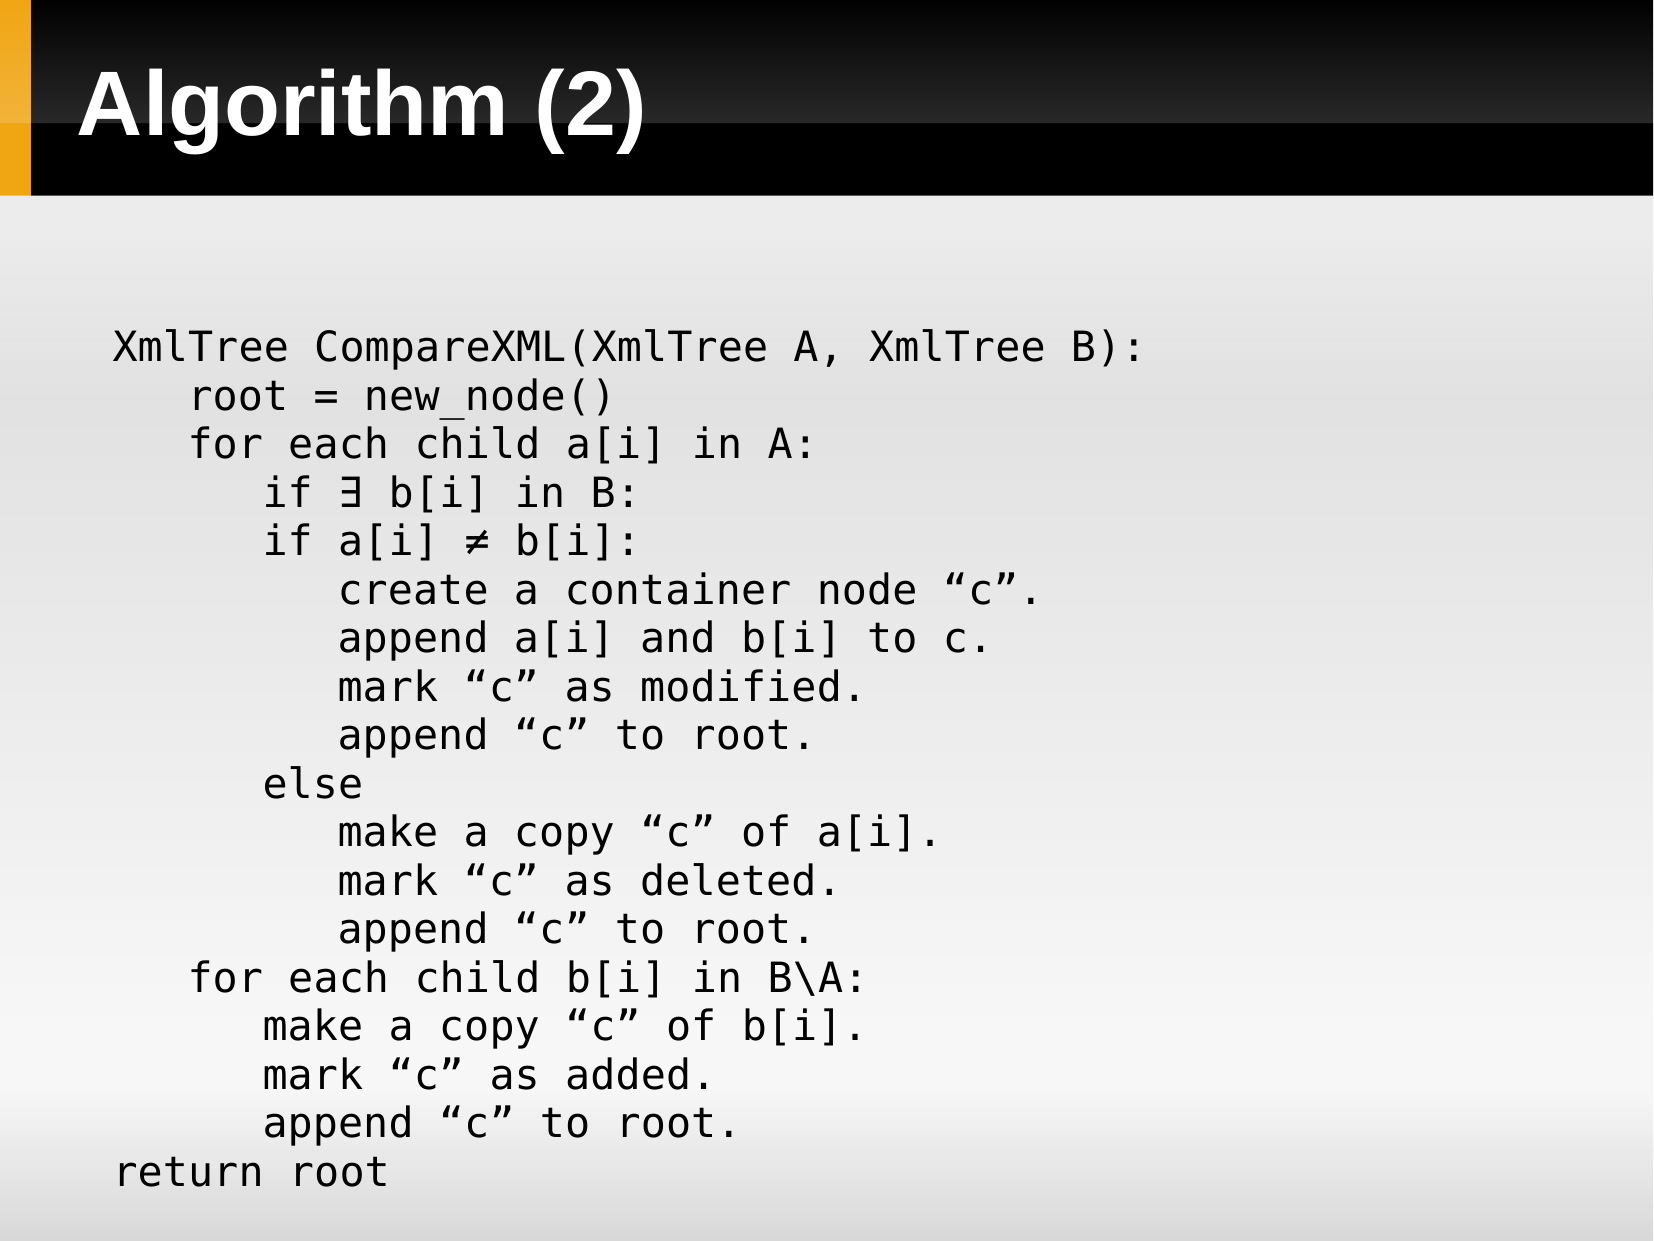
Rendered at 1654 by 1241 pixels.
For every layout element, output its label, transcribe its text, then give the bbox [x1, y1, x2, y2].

title Algorithm (2) [76, 0, 1565, 208]
picture [0, 0, 1654, 1241]
list XmlTree CompareXML(XmlTree A, XmlTree B): root = new_node() for each child a[i] in A: if ∃ b[i] in B: if a[i] ≠ b[i]: create a container node “c”. append a[i] and b[i] to c. mark “c” as modified. append “c” to root. else make a copy “c” of a[i]. mark “c” as deleted. append “c” to root. for each child b[i] in B\A: make a copy “c” of b[i]. mark “c” as added. append “c” to root. return root [112, 247, 1525, 1201]
